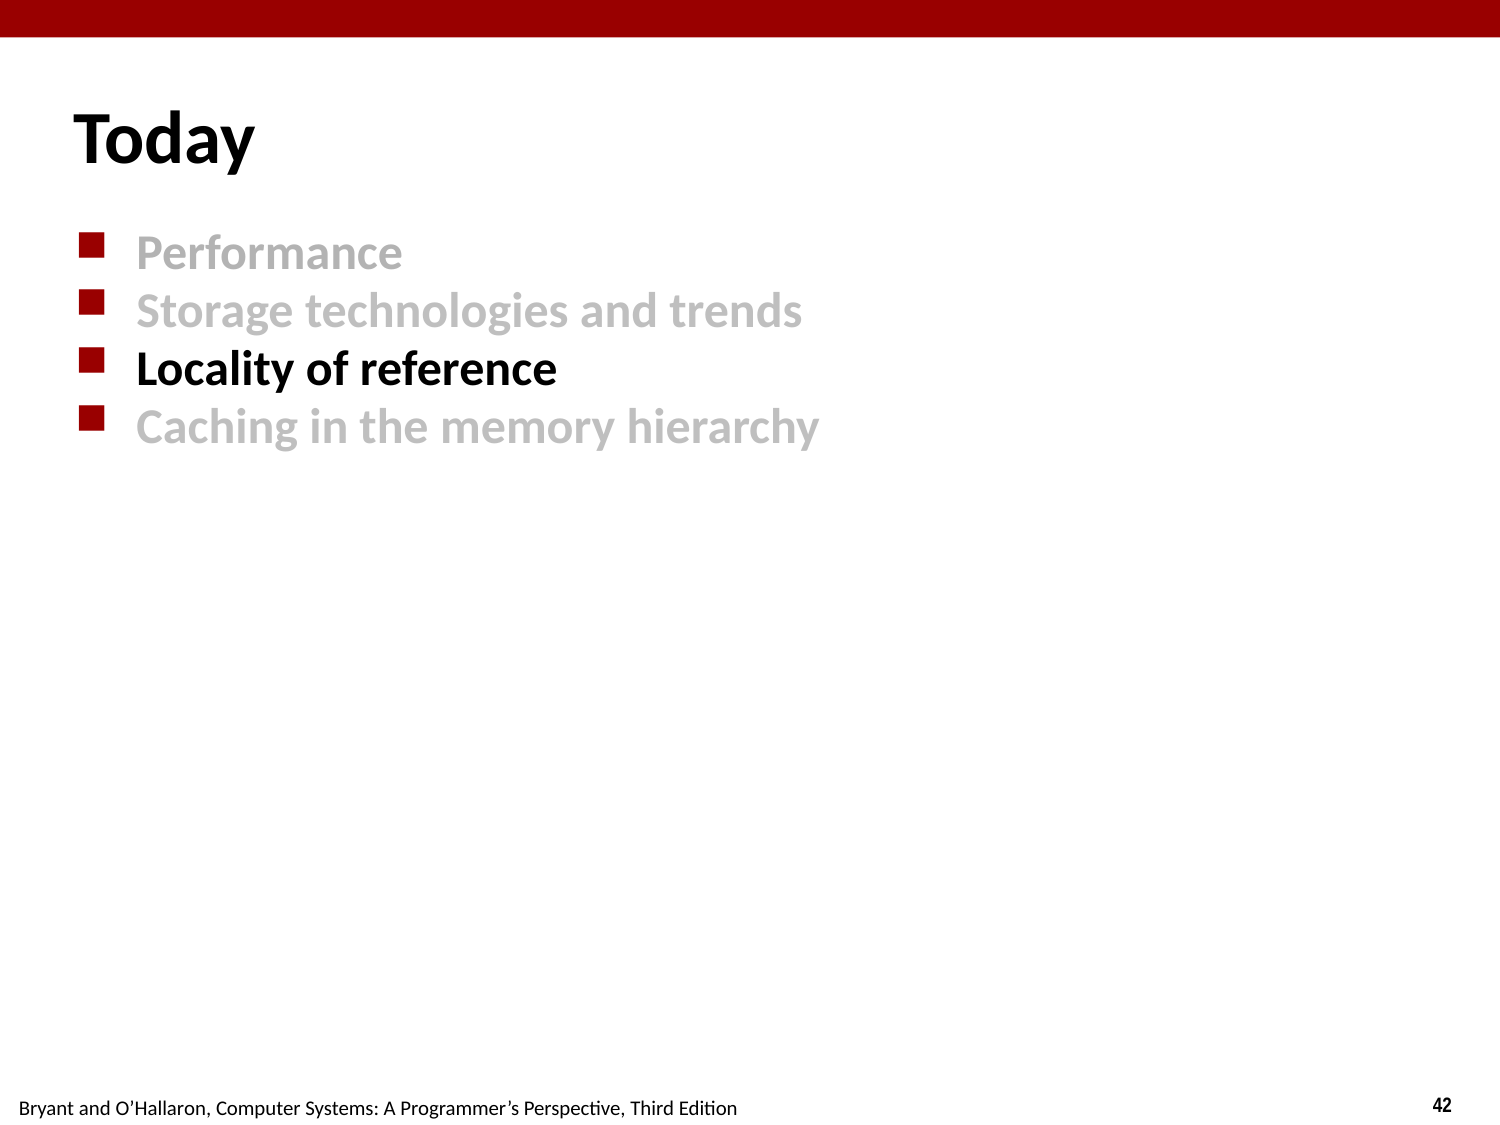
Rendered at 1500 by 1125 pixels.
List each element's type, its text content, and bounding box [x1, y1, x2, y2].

list Performance Storage technologies and trends Locality of reference Caching in the memory hierarchy [65, 223, 1361, 1040]
title Today [58, 71, 1304, 197]
